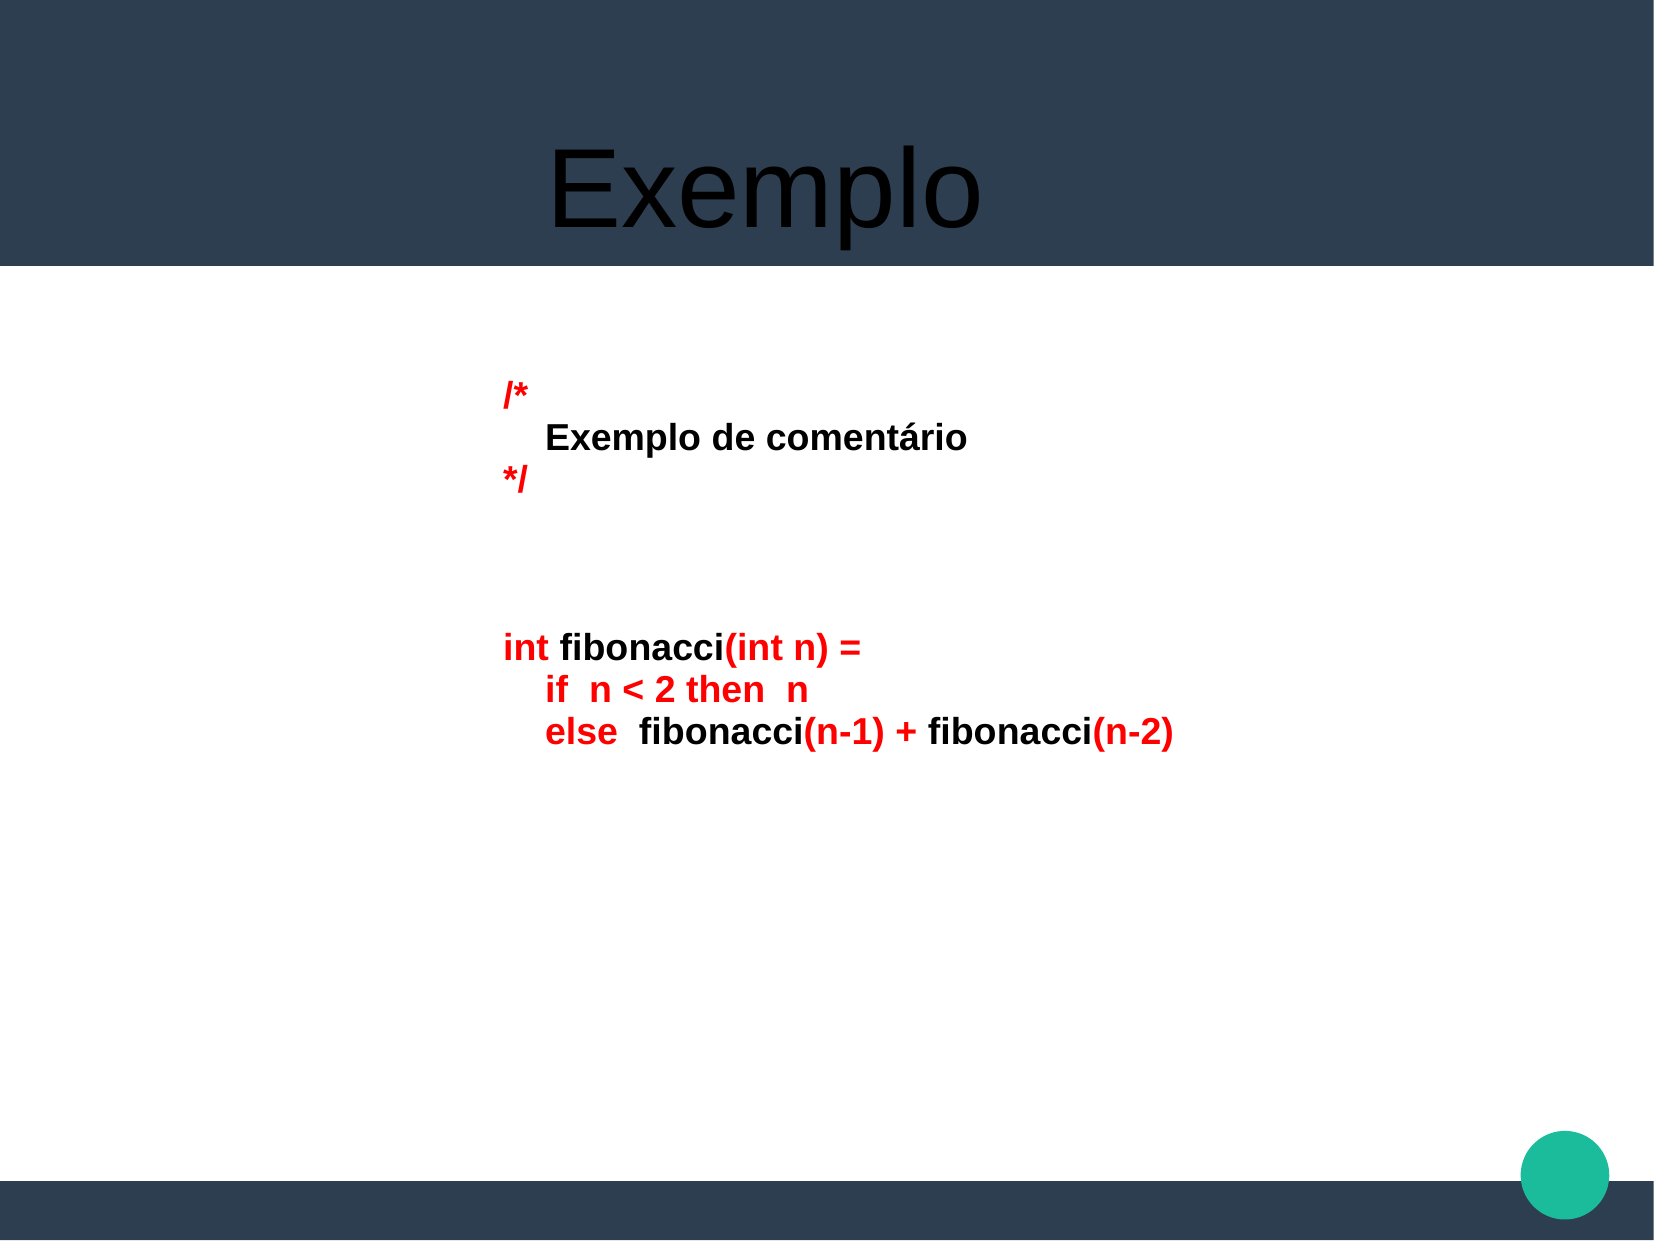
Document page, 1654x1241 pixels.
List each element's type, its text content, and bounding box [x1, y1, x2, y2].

text_box Exemplo [531, 118, 1654, 1241]
text_box /* Exemplo de comentário */ int fibonacci(int n) = if n < 2 then n else fibonacci(n-1) + fibonacci(n-2) [488, 324, 1195, 819]
